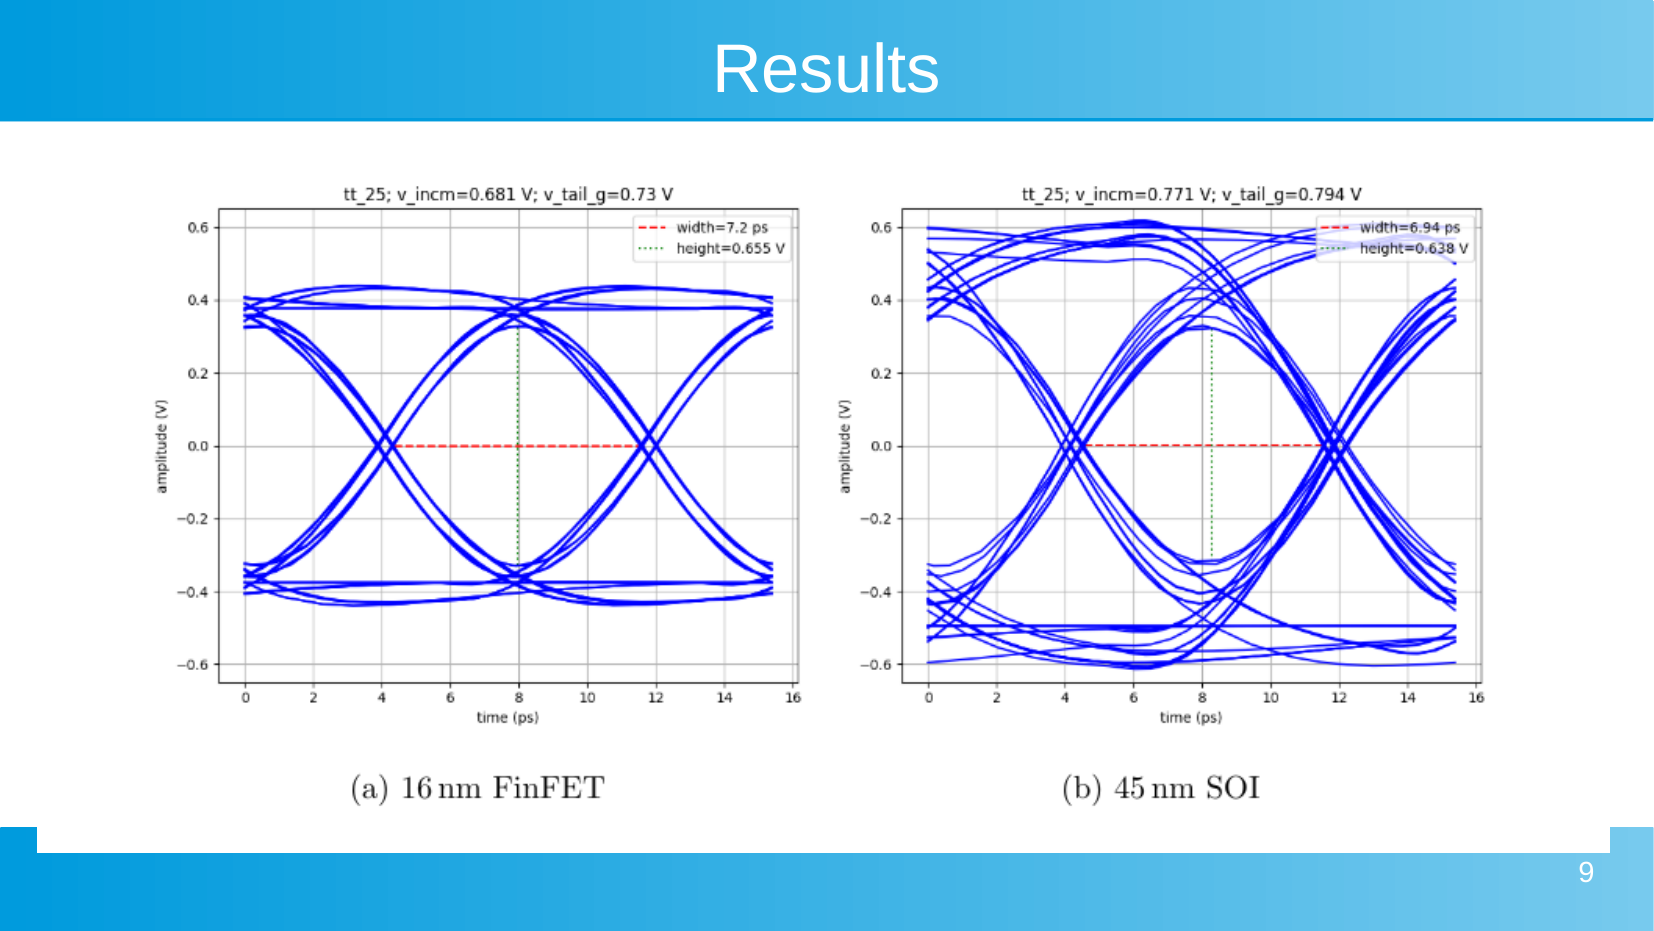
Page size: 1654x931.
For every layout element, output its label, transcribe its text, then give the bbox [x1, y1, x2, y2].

picture [37, 149, 1654, 853]
title Results [59, 29, 1595, 108]
